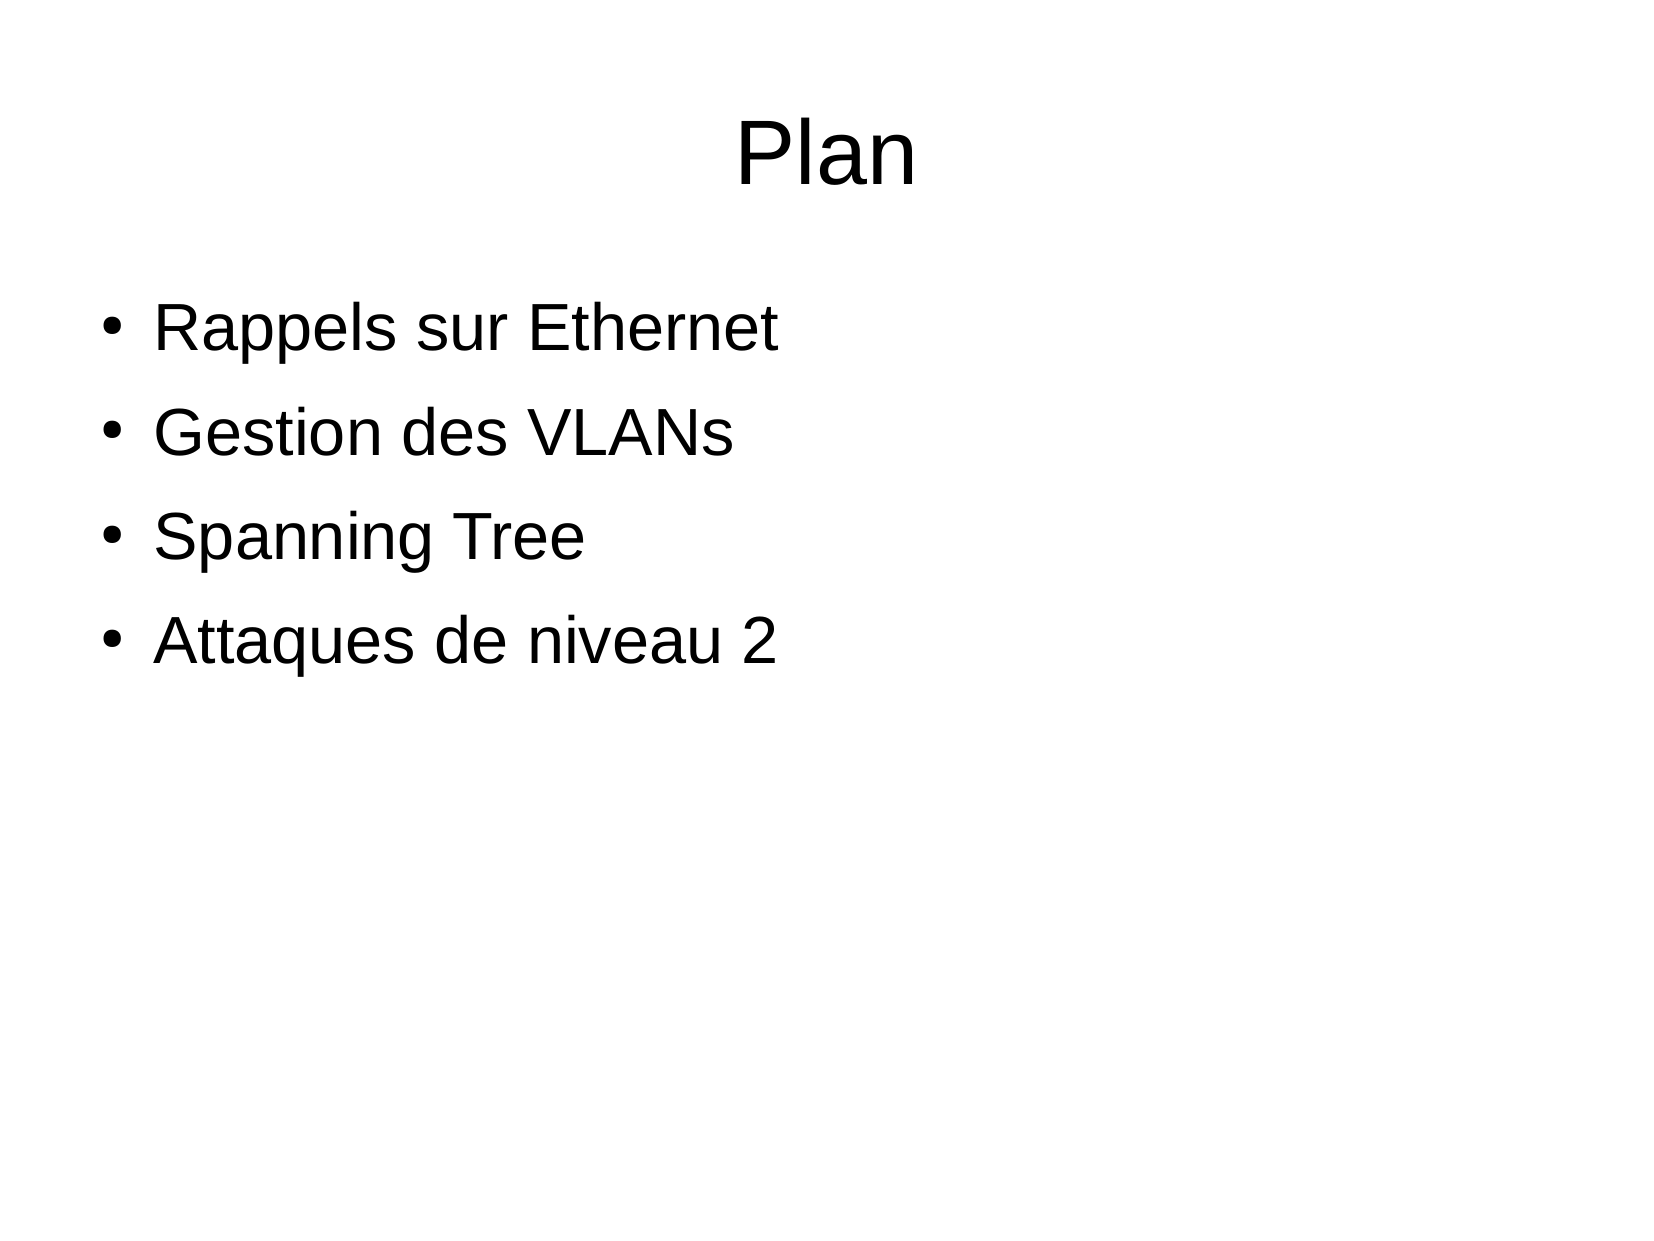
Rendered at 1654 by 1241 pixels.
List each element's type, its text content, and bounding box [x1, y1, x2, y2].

title Plan [82, 49, 1571, 257]
list Rappels sur Ethernet Gestion des VLANs Spanning Tree Attaques de niveau 2 [82, 290, 1571, 1010]
